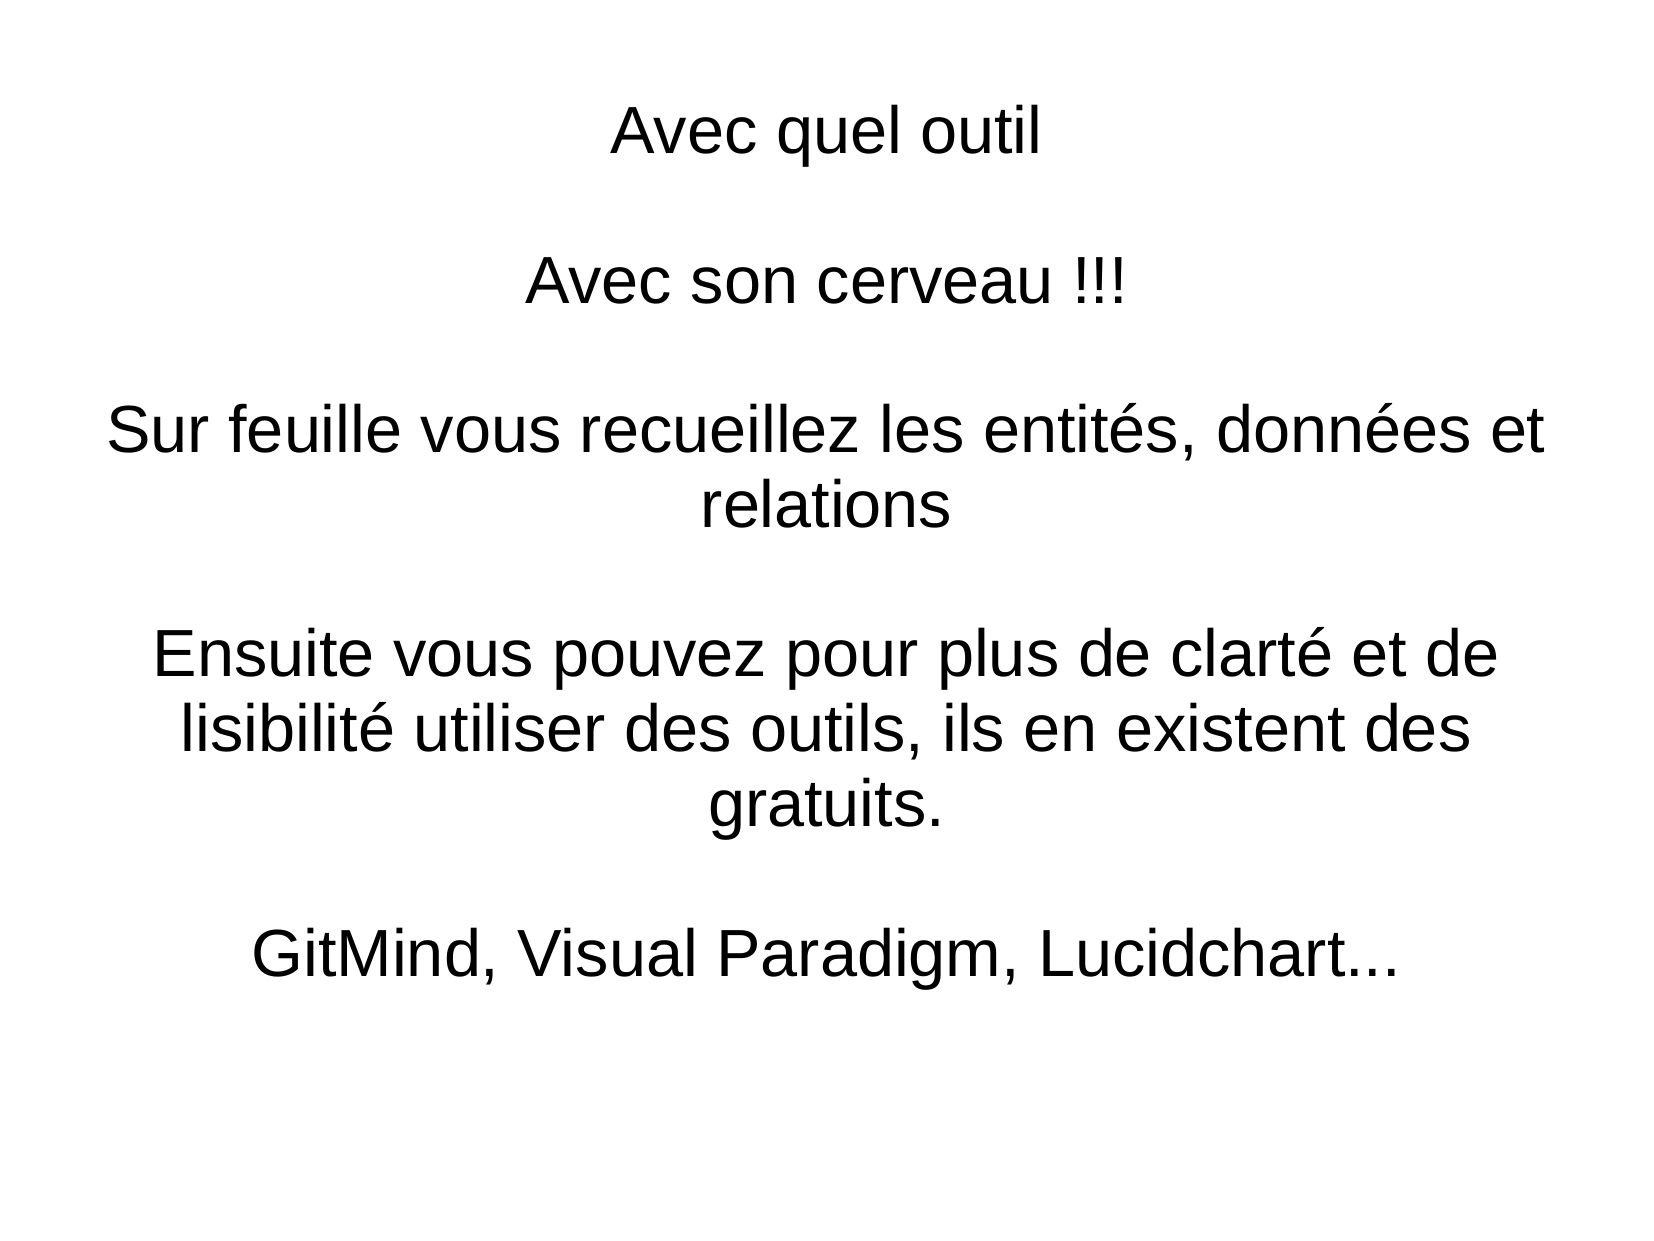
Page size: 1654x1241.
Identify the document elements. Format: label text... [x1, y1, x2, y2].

subtitle Avec quel outil Avec son cerveau !!! Sur feuille vous recueillez les entités, données et relations Ensuite vous pouvez pour plus de clarté et de lisibilité utiliser des outils, ils en existent des gratuits. GitMind, Visual Paradigm, Lucidchart... [82, 49, 1571, 1109]
